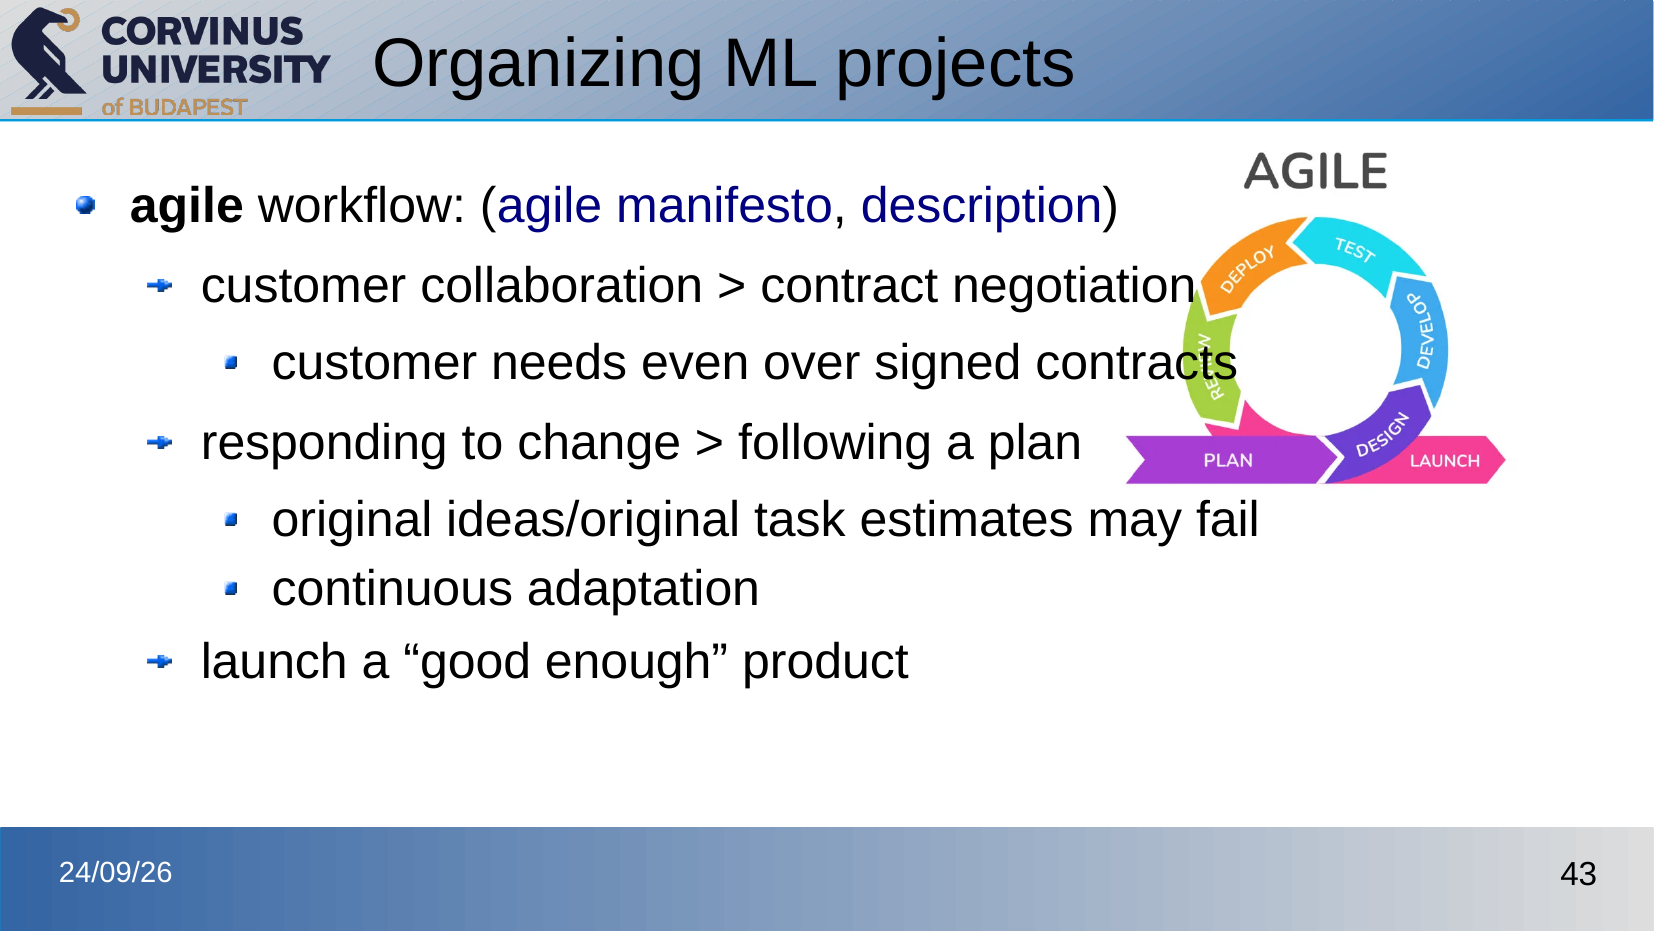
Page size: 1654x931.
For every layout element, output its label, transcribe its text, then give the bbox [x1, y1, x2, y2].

picture [11, 7, 331, 115]
picture [980, 135, 1651, 508]
title Organizing ML projects [372, 23, 1625, 103]
list agile workflow: (agile manifesto, description) customer collaboration > contract negotiation customer needs even over signed contracts responding to change > following a plan original ideas/original task estimates may fail continuous adaptation launch a “good enough” product [59, 177, 1595, 768]
